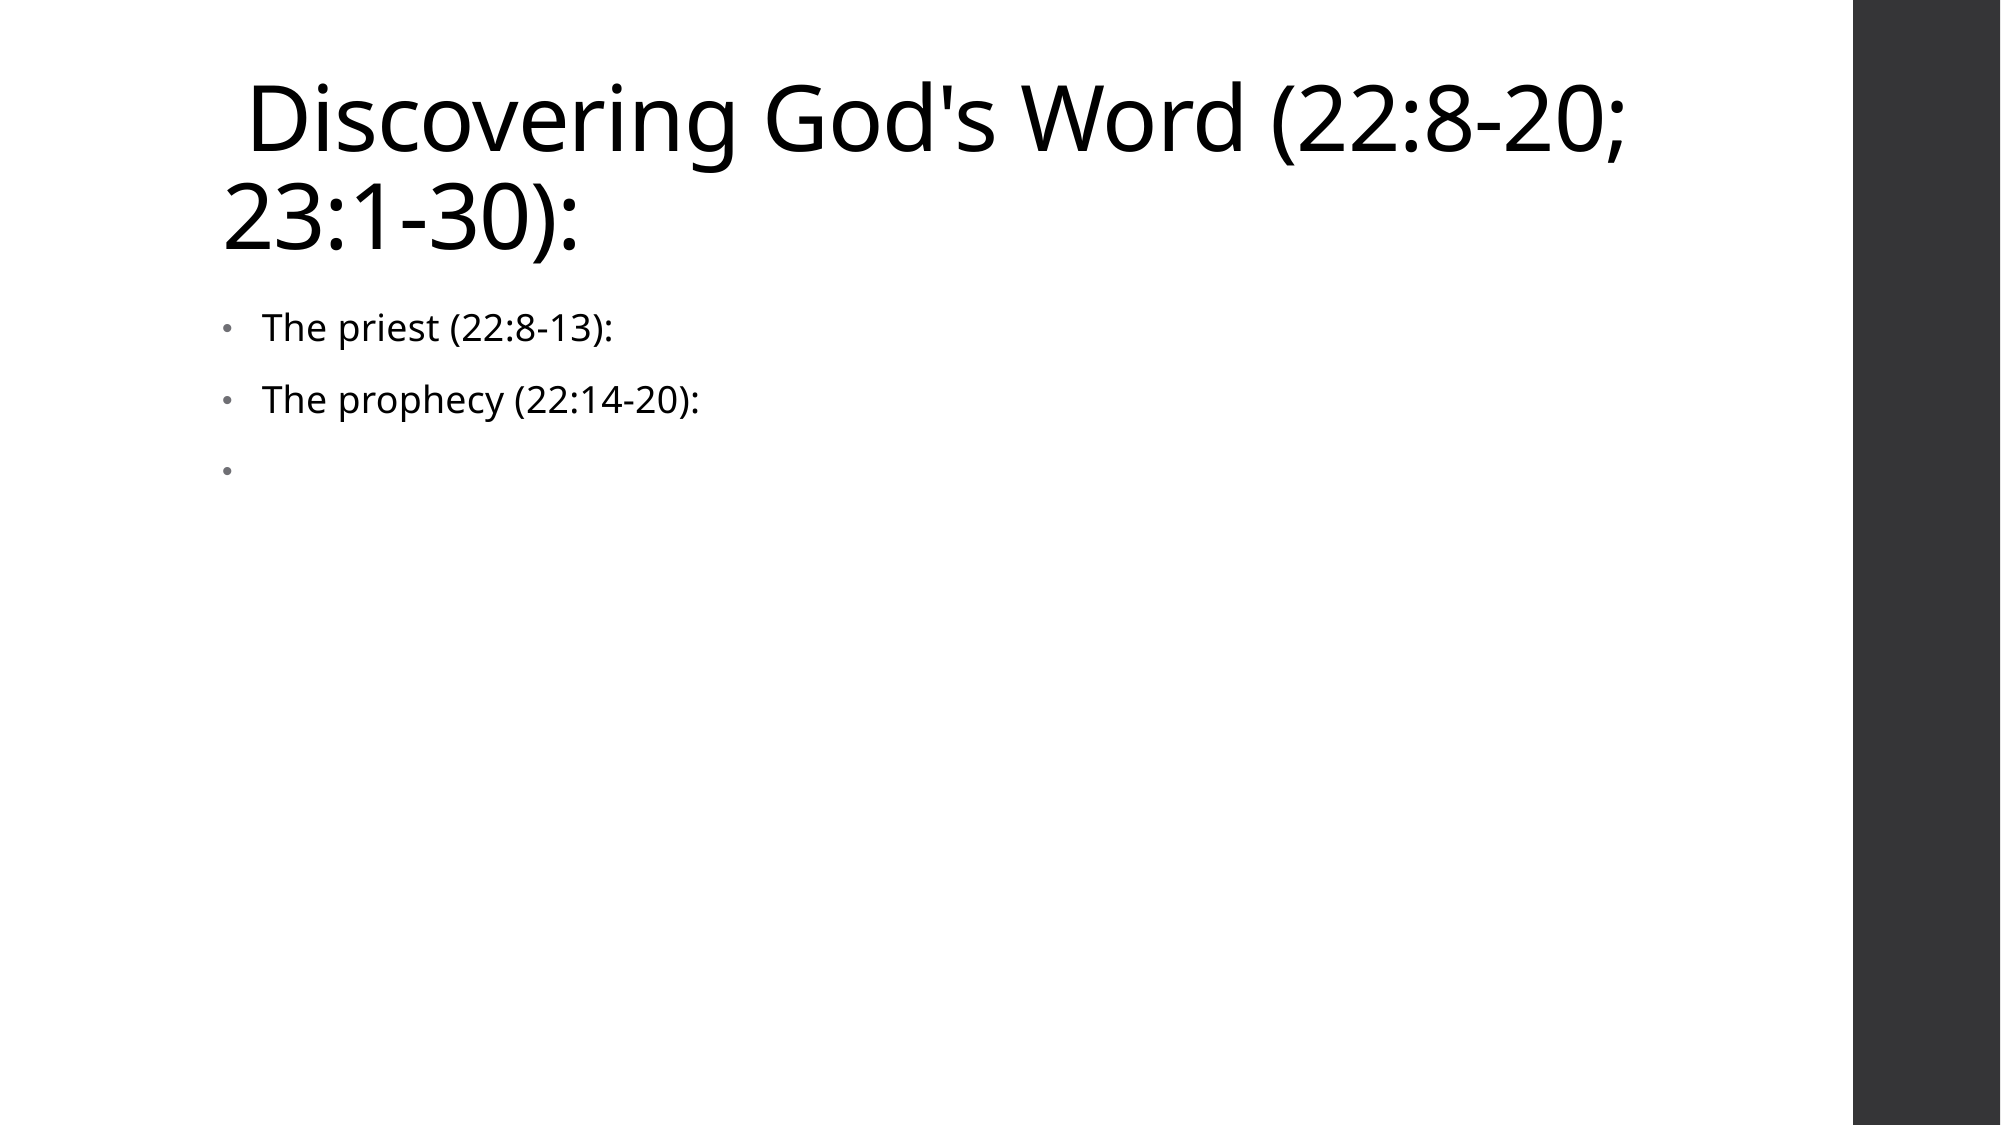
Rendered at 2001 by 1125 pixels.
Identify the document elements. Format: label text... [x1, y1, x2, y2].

title Discovering God's Word (22:8-20; 23:1-30): [206, 60, 1797, 278]
list The priest (22:8-13): The prophecy (22:14-20): [206, 299, 1617, 1014]
